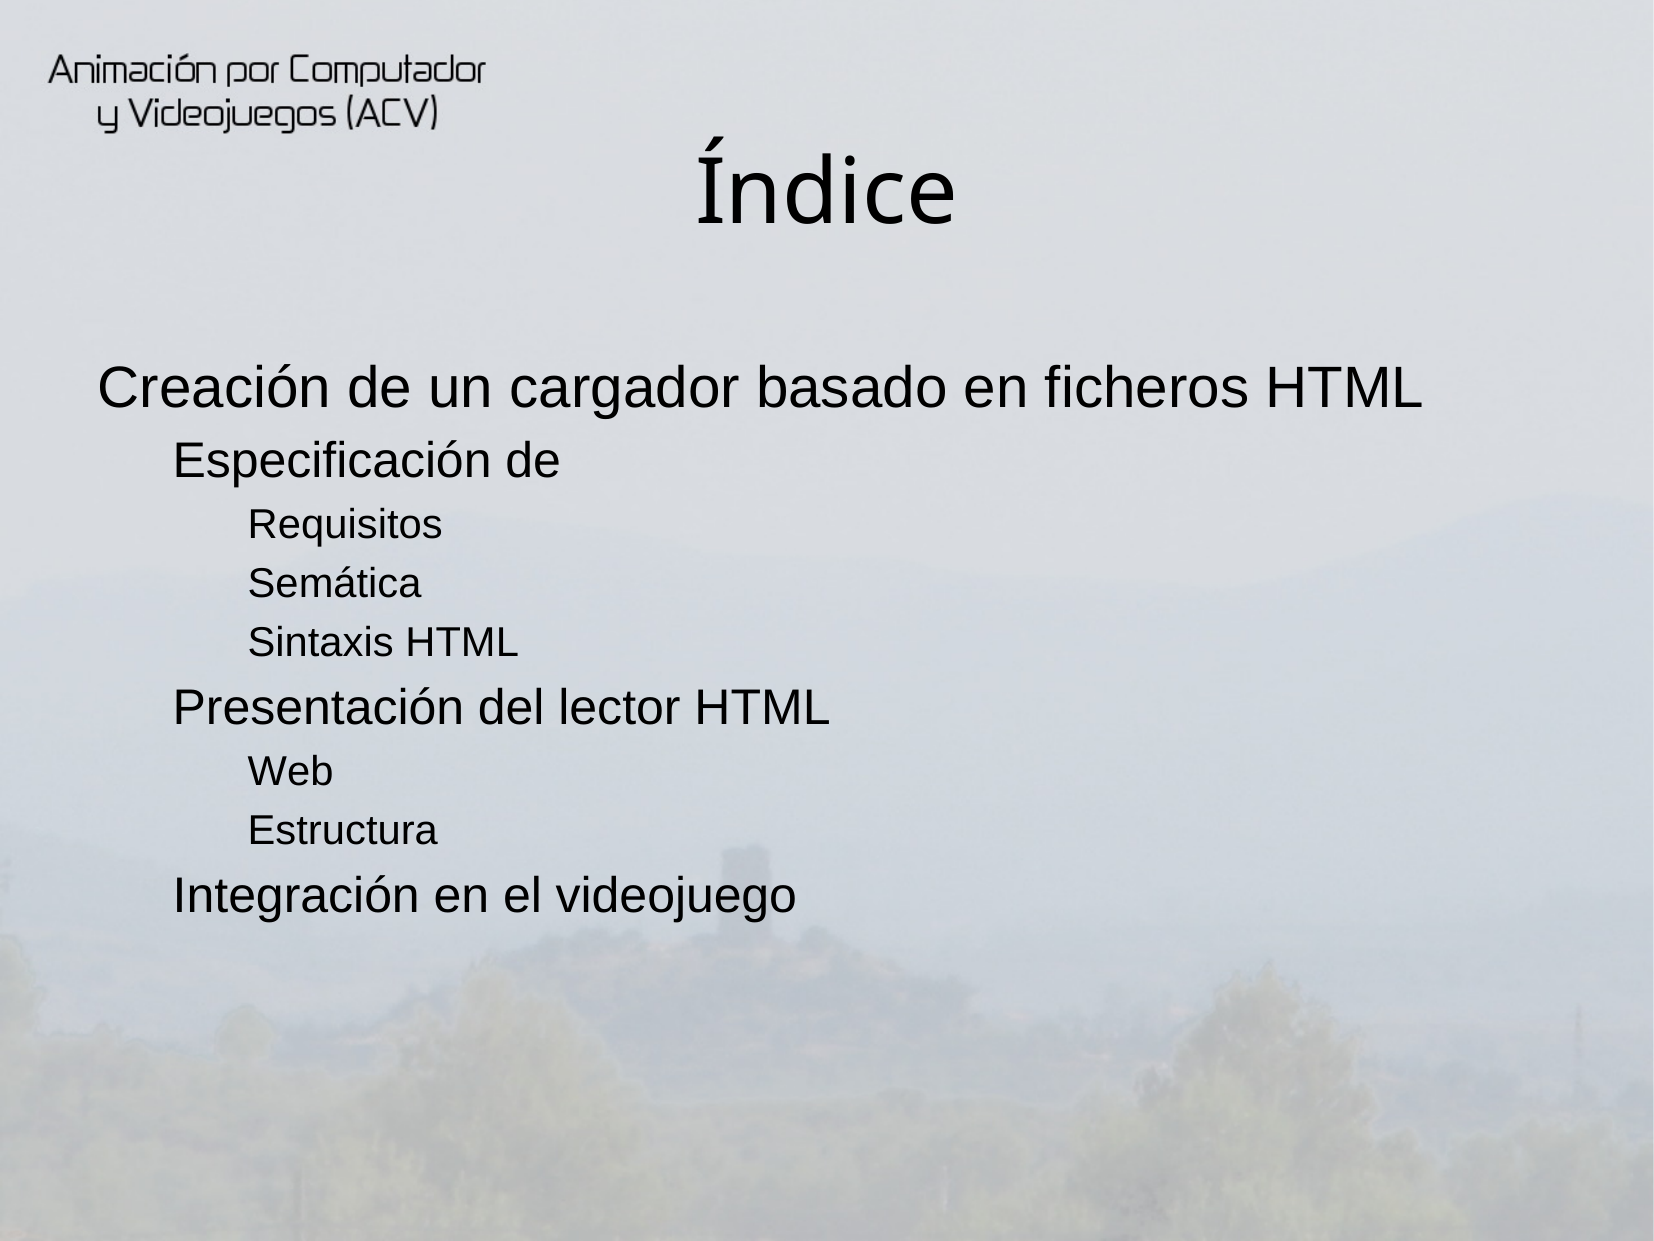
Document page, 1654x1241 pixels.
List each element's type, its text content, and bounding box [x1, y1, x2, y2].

title Índice [82, 92, 1571, 285]
picture [0, 0, 1654, 1241]
list Creación de un cargador basado en ficheros HTML Especificación de Requisitos Semática Sintaxis HTML Presentación del lector HTML Web Estructura Integración en el videojuego [82, 358, 1595, 1149]
